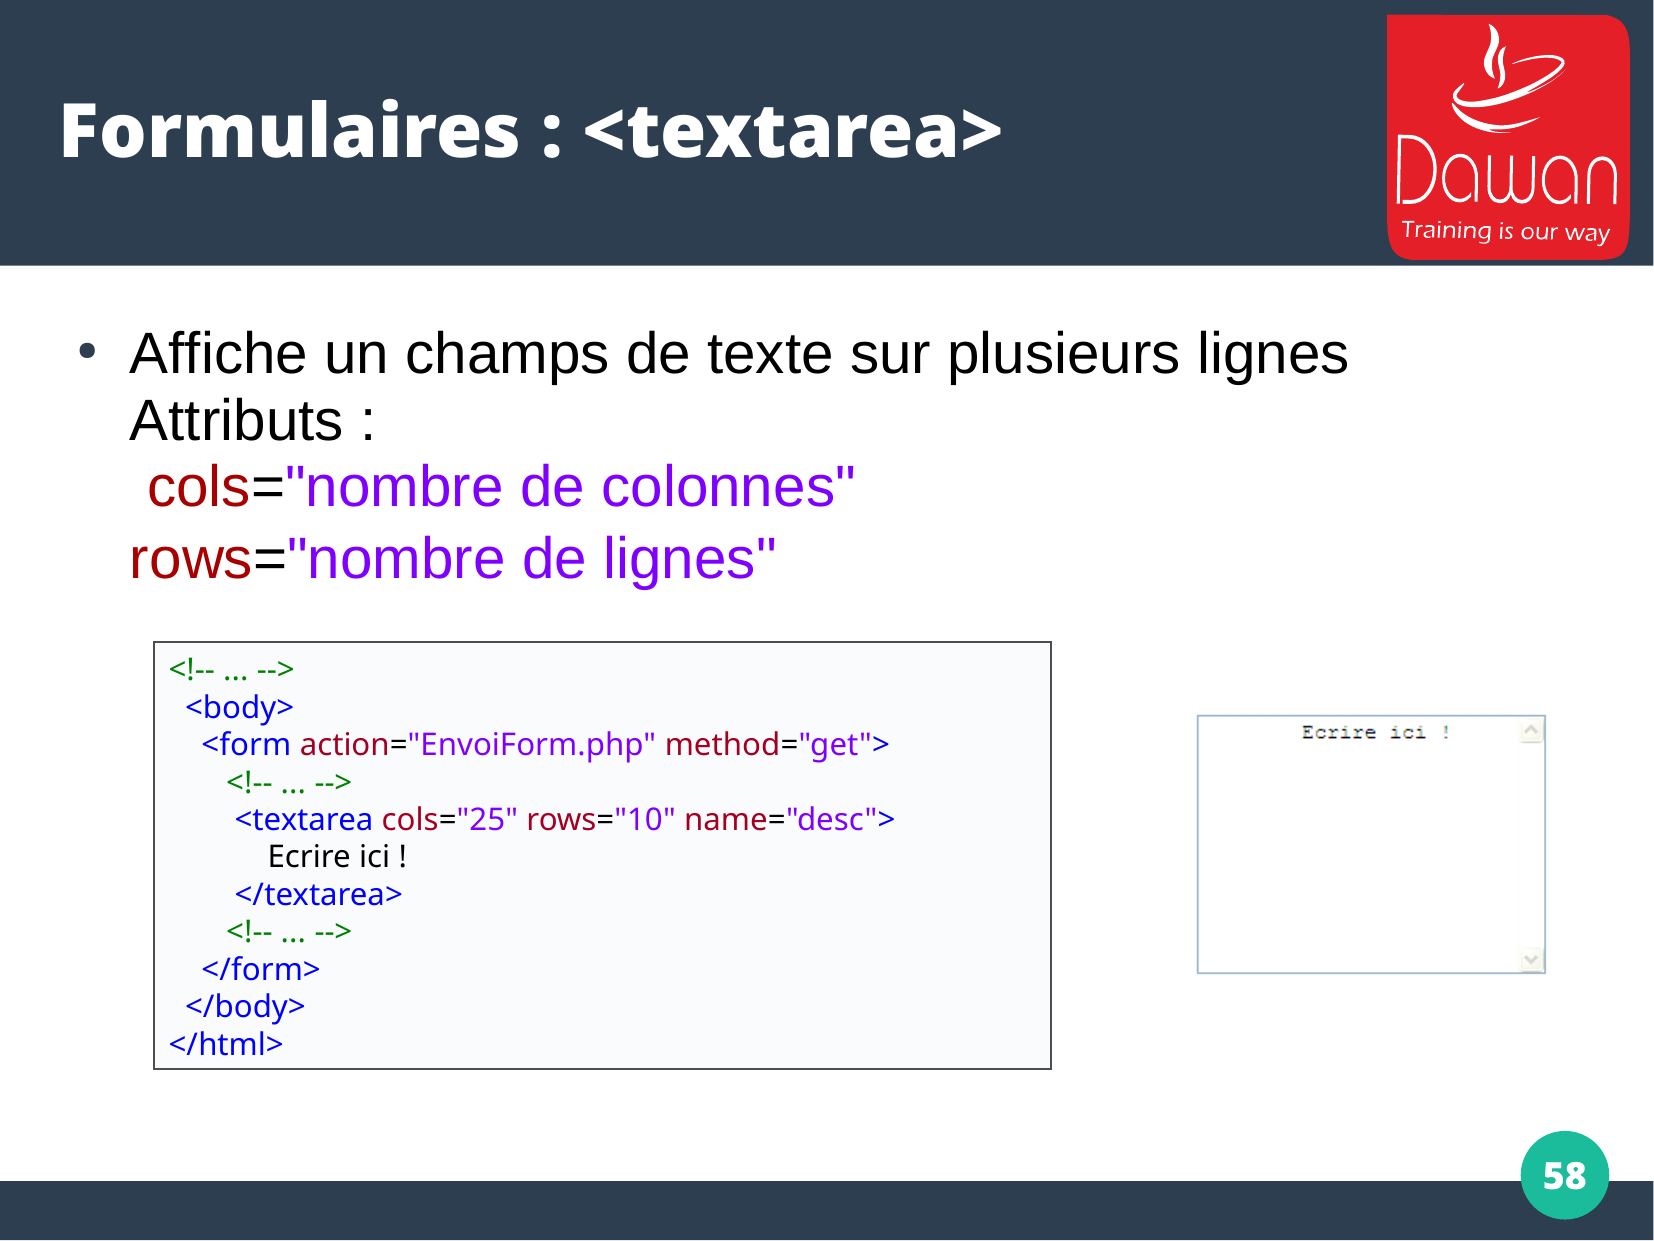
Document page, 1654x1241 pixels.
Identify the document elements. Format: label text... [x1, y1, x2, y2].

picture [1387, 14, 1630, 260]
text_box <!-- ... --> <body> <form action="EnvoiForm.php" method="get"> <!-- ... --> <textarea cols="25" rows="10" name="desc"> Ecrire ici ! </textarea> <!-- ... --> </form> </body> </html> [153, 641, 1052, 1070]
picture [1190, 708, 1554, 982]
list Affiche un champs de texte sur plusieurs lignes Attributs : cols="nombre de colonnes" rows="nombre de lignes" [59, 324, 1595, 1152]
title Formulaires : <textarea> [59, 49, 1387, 207]
